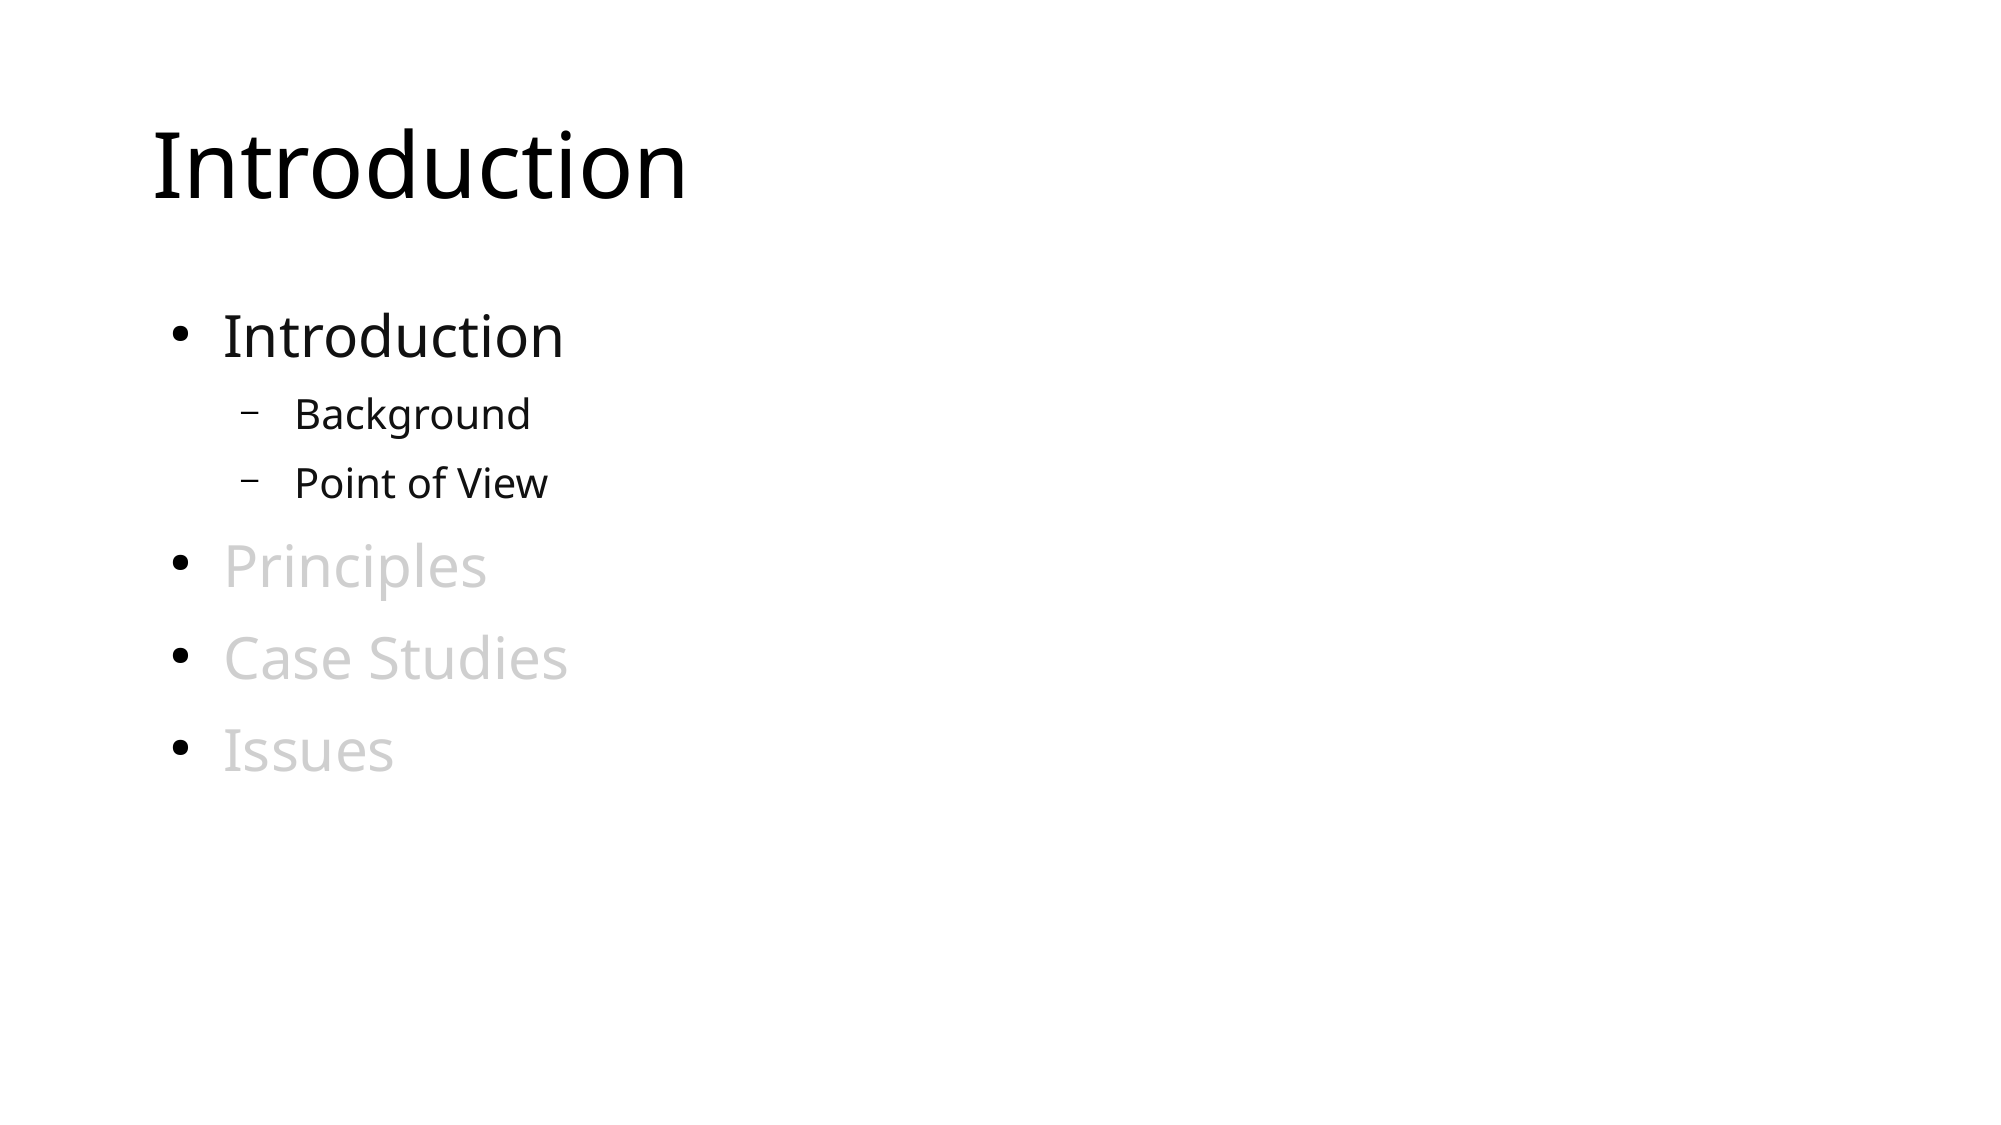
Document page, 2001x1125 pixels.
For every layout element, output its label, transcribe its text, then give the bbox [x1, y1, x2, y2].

title Introduction [137, 59, 1863, 278]
list Introduction Background Point of View Principles Case Studies Issues [137, 299, 1863, 1014]
